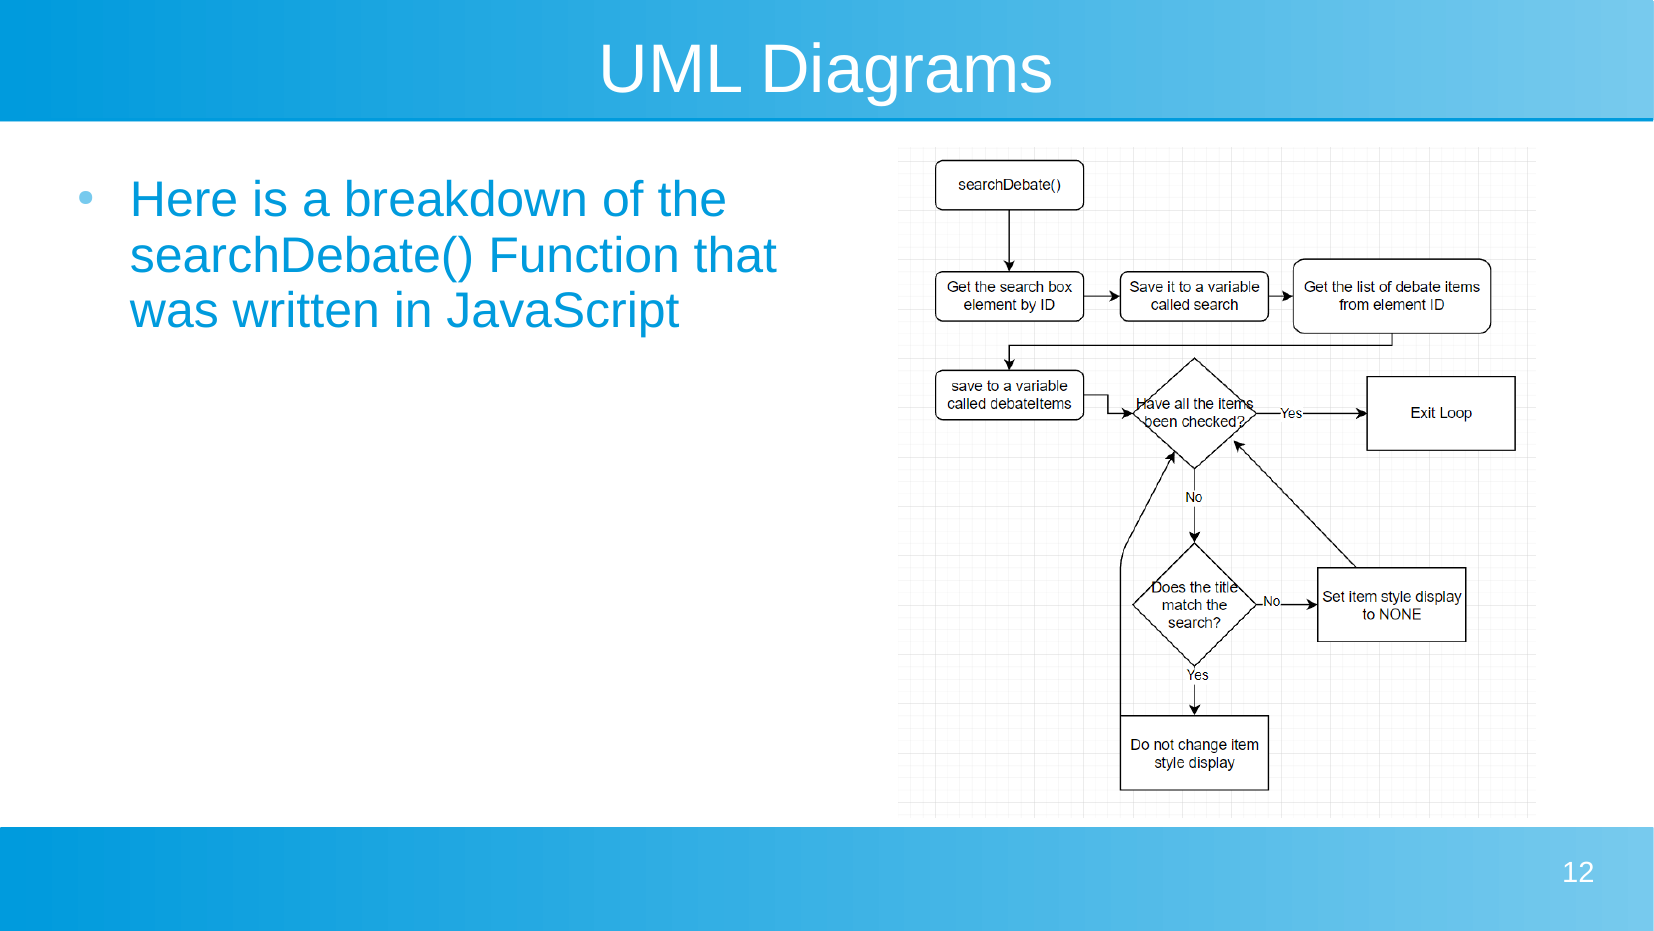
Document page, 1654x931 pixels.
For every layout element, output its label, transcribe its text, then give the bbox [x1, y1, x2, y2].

title UML Diagrams [59, 29, 1595, 108]
picture [898, 147, 1536, 818]
list Here is a breakdown of the searchDebate() Function that was written in JavaScript [59, 171, 840, 762]
